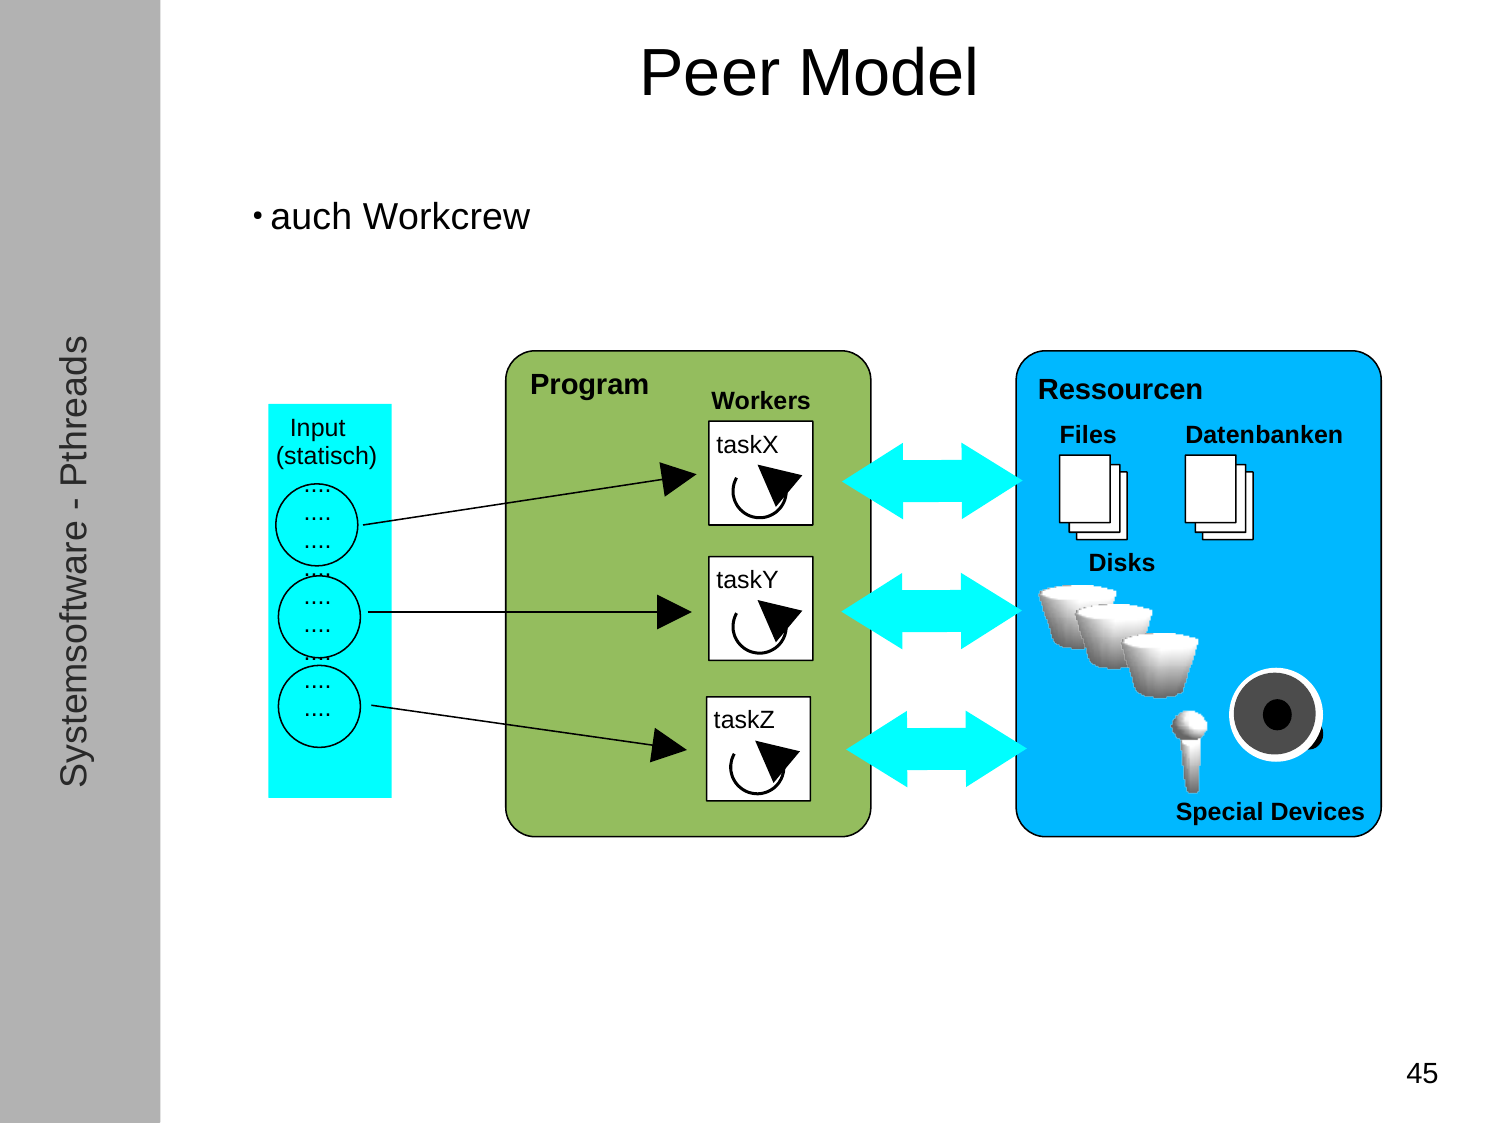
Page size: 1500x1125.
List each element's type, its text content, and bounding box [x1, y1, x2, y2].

text_box Systemsoftware - Pthreads [47, 1, 121, 1124]
picture [1039, 586, 1198, 698]
text_box Input (statisch) .... .... .... .... .... .... .... .... .... [280, 667, 359, 744]
text_box Peer Model [609, 27, 1011, 123]
text_box Files [1059, 421, 1126, 452]
text_box Ressourcen [1038, 372, 1229, 408]
text_box auch Workcrew [237, 187, 825, 918]
text_box [1016, 350, 1382, 837]
text_box Input (statisch) .... .... .... .... .... .... .... .... .... [277, 485, 356, 565]
text_box Special Devices [1175, 798, 1396, 829]
text_box Workers [825, 387, 830, 418]
picture [1171, 711, 1207, 793]
text_box [268, 403, 392, 798]
text_box Datenbanken [1185, 421, 1374, 452]
text_box <number> [1406, 1057, 1500, 1106]
text_box [825, 350, 871, 837]
text_box Input (statisch) .... .... .... .... .... .... .... .... .... [275, 413, 393, 744]
text_box [0, 0, 160, 1123]
text_box Disks [1088, 549, 1165, 580]
